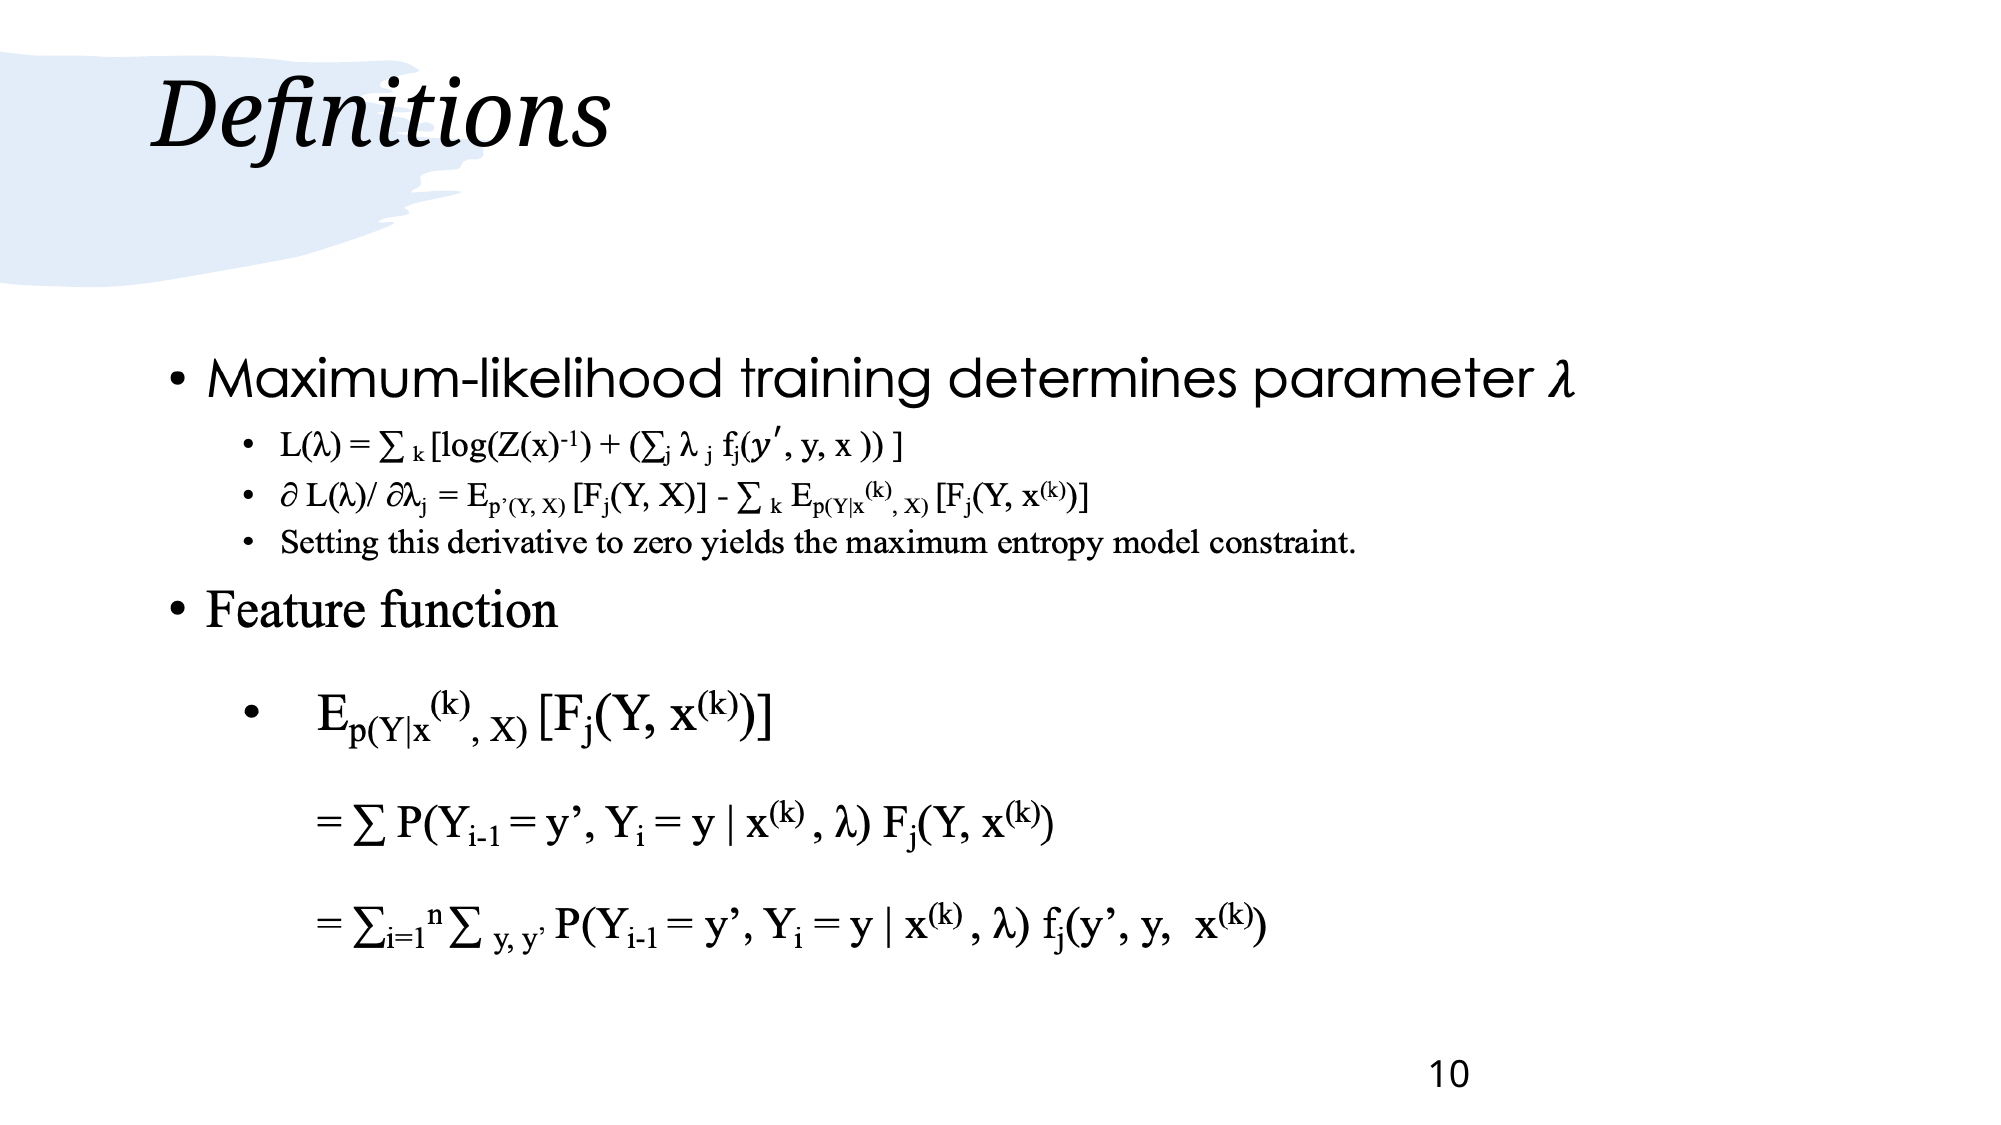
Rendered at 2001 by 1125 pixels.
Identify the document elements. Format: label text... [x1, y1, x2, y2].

list [137, 329, 1863, 1013]
slide_number <number> [1412, 1042, 1863, 1103]
title Definitions [137, 59, 1863, 278]
